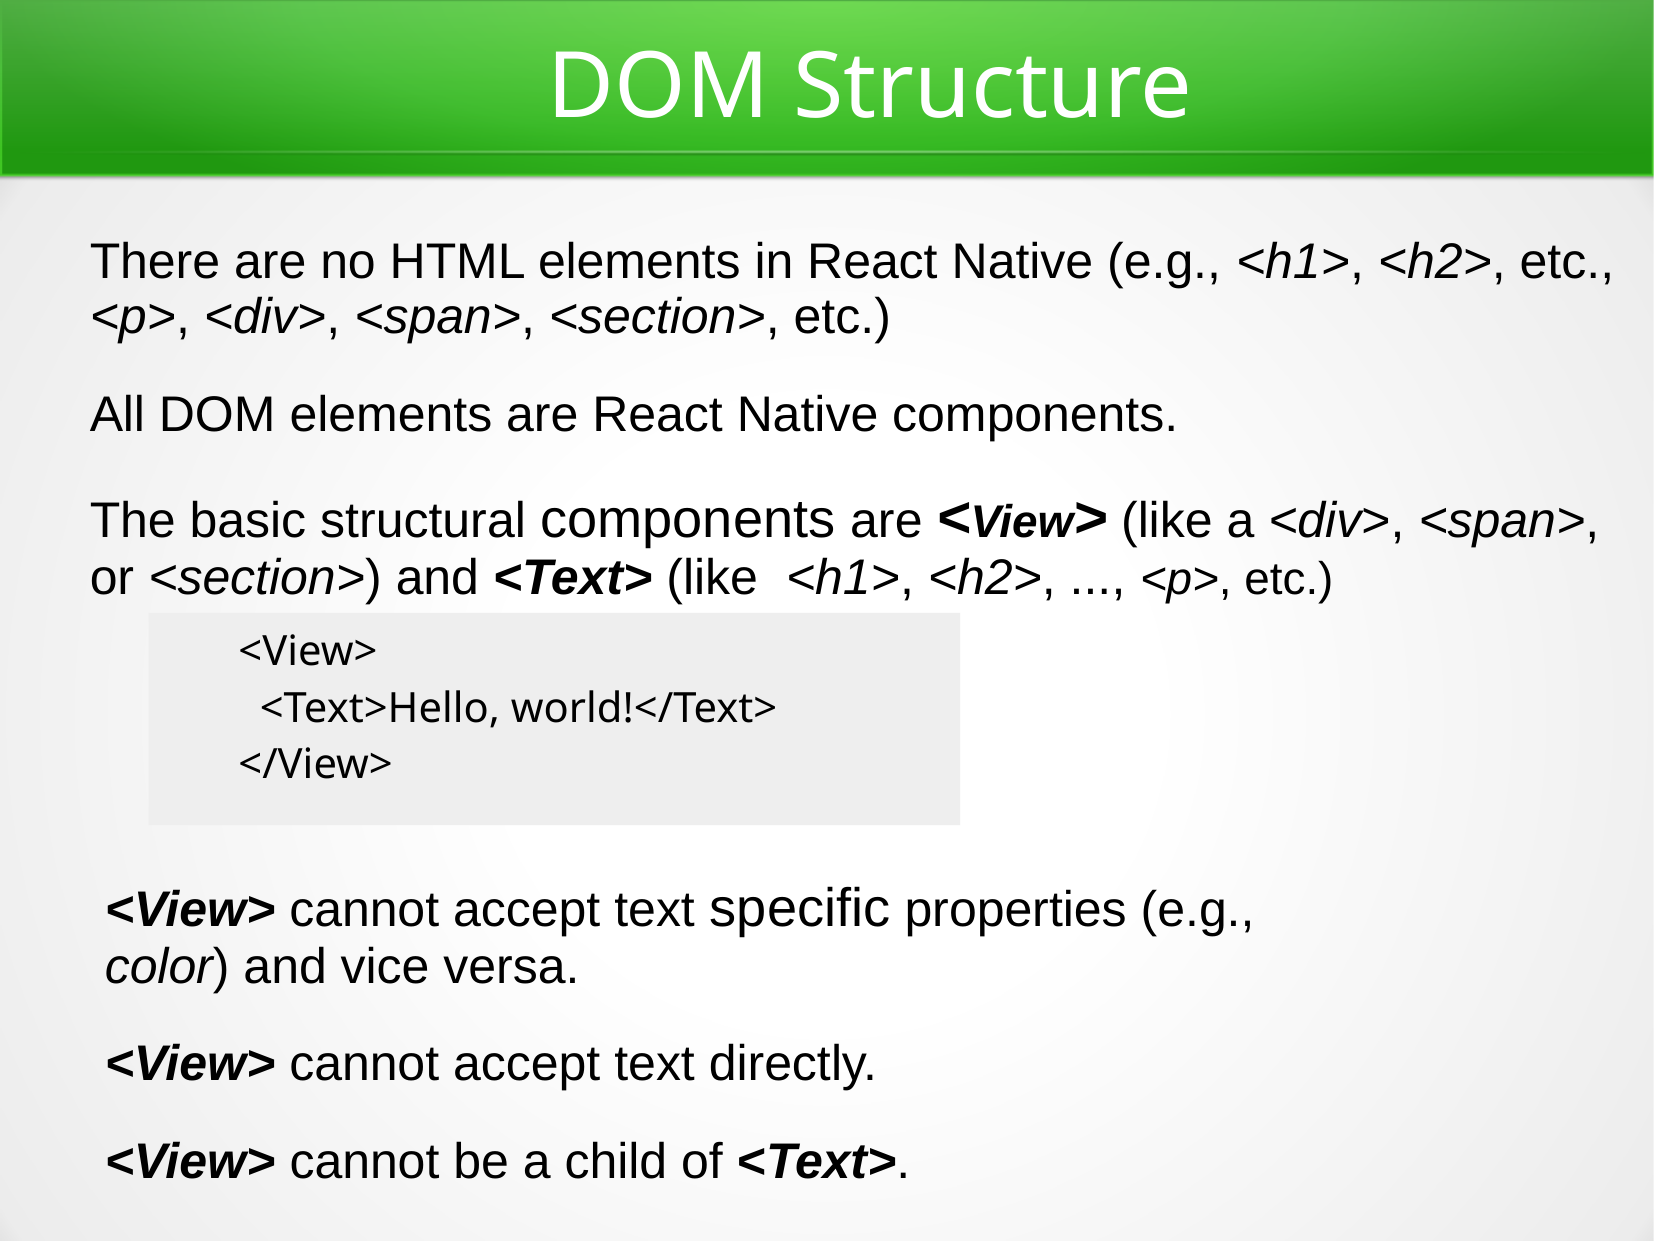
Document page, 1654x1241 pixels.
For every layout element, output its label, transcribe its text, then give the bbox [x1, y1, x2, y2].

picture [0, 0, 1654, 1241]
text_box <View> <Text>Hello, world!</Text> </View> [148, 612, 961, 826]
title DOM Structure [126, 11, 1615, 153]
text_box There are no HTML elements in React Native (e.g., <h1>, <h2>, etc., <p>, <div>, <span>, <section>, etc.) All DOM elements are React Native components. The basic structural components are <View> (like a <div>, <span>, or <section>) and <Text> (like <h1>, <h2>, ..., <p>, etc.) [75, 225, 1654, 554]
text_box <View> cannot accept text specific properties (e.g., color) and vice versa. <View> cannot accept text directly. <View> cannot be a child of <Text>. [90, 870, 1383, 1148]
